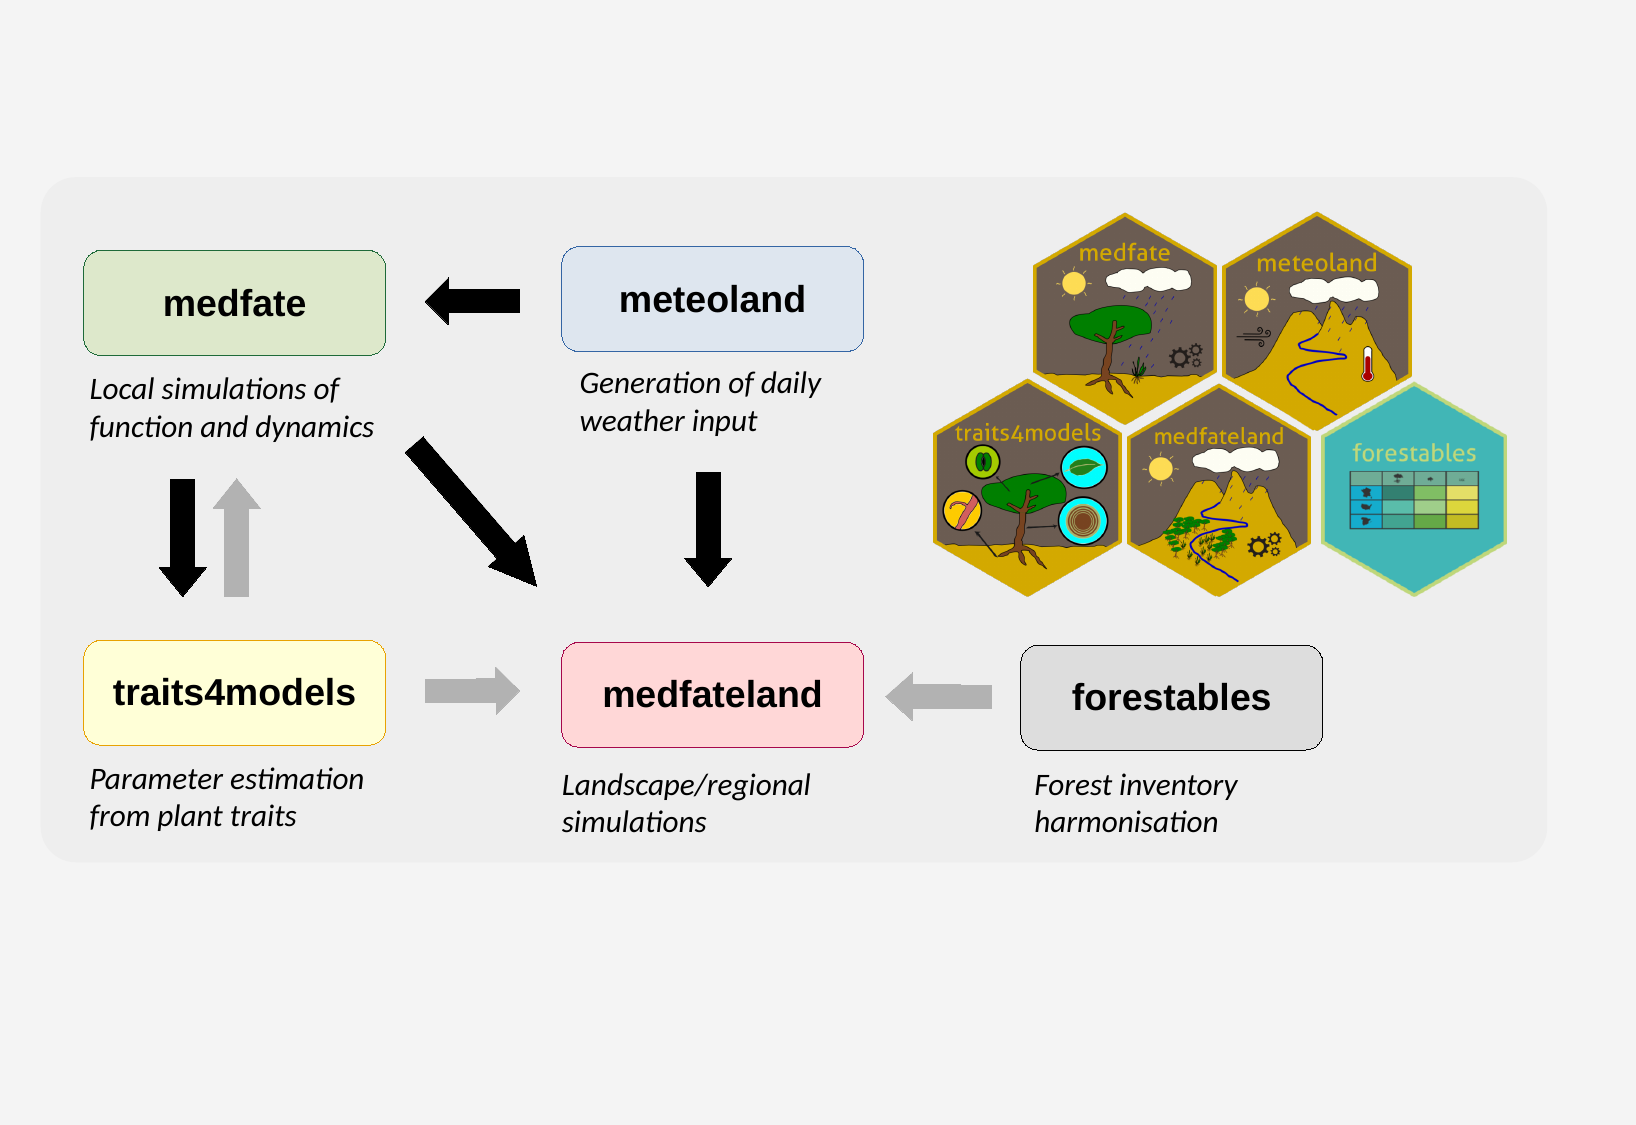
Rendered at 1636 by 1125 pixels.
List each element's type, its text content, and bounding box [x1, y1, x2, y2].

picture [933, 211, 1507, 597]
text_box medfateland [561, 642, 864, 748]
text_box [40, 177, 1548, 863]
text_box Local simulations of function and dynamics [74, 361, 448, 439]
text_box Landscape/regional simulations [547, 756, 863, 845]
text_box medfate [83, 250, 386, 356]
text_box traits4models [83, 640, 386, 746]
text_box Parameter estimation from plant traits [74, 750, 390, 845]
text_box Forest inventory harmonisation [1019, 756, 1335, 851]
text_box forestables [1020, 645, 1323, 751]
text_box Generation of daily weather input [564, 355, 880, 433]
text_box meteoland [561, 246, 864, 352]
